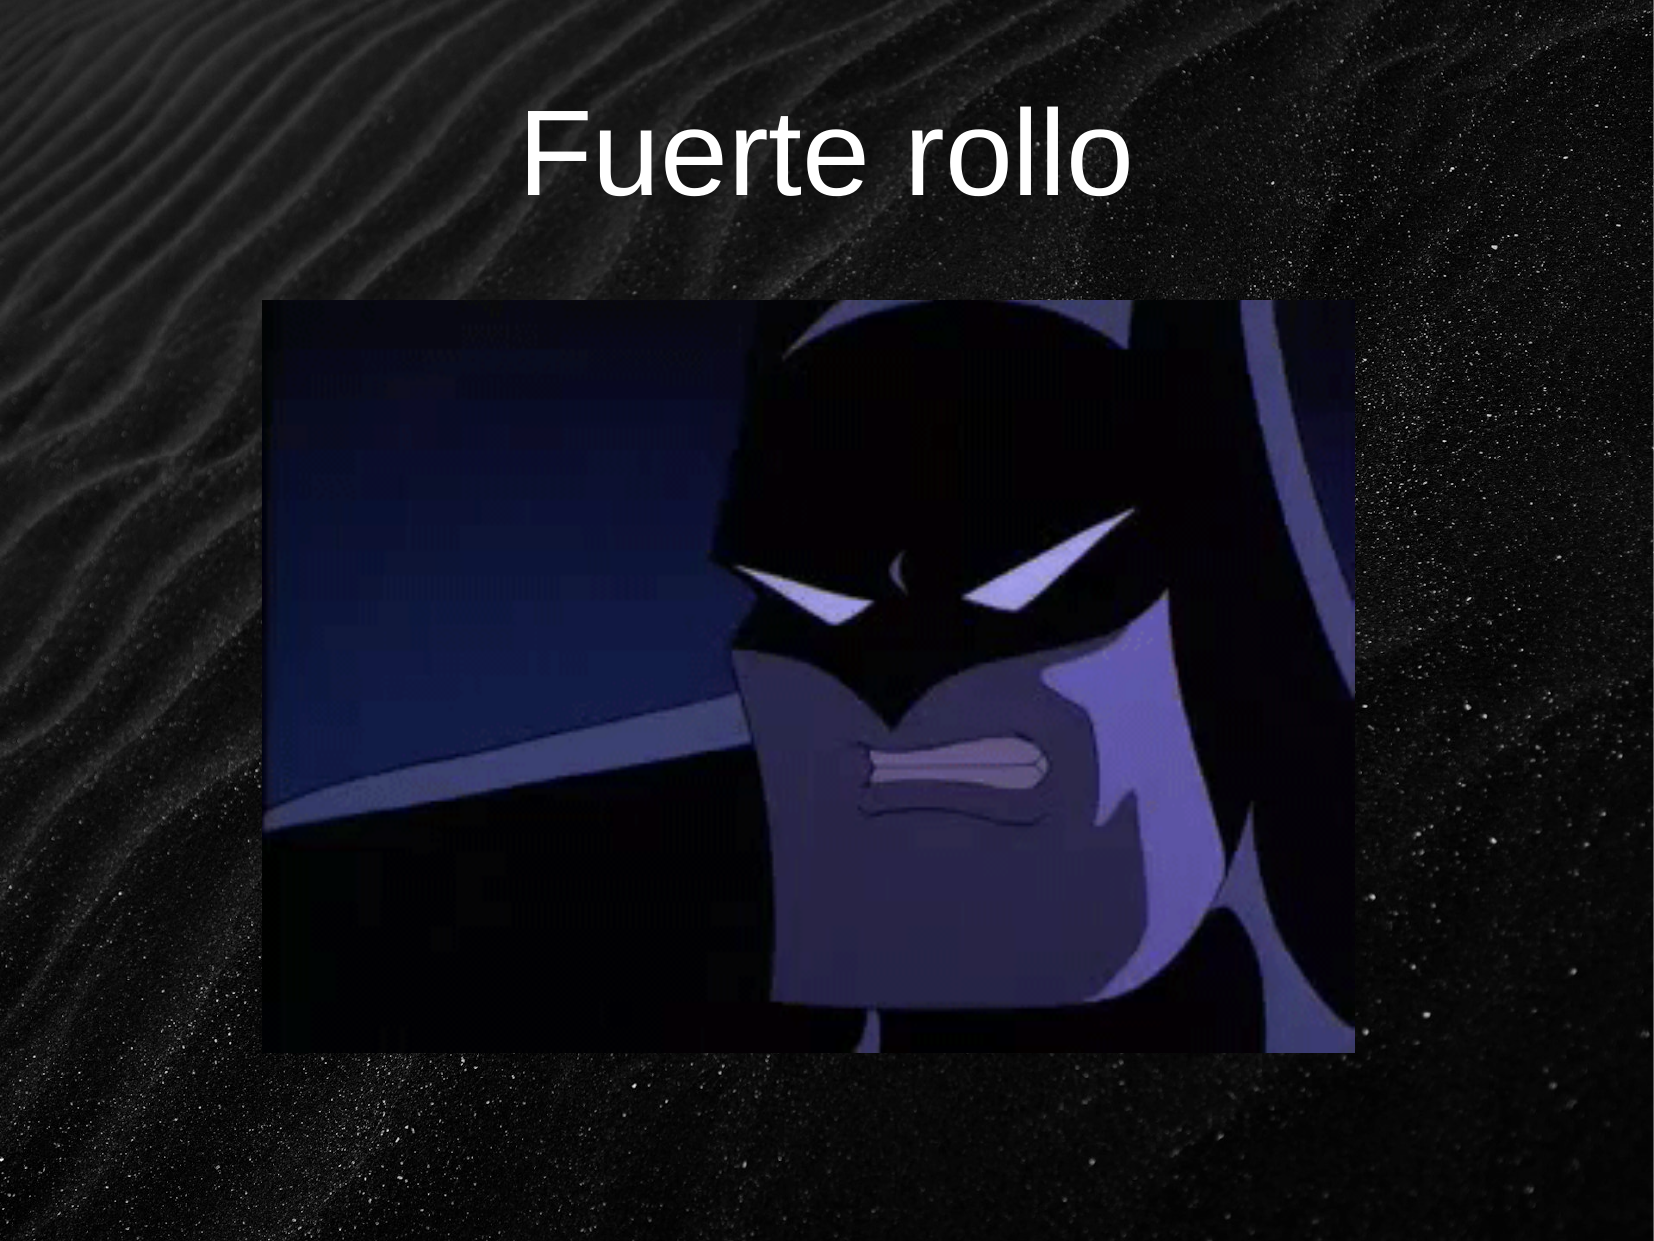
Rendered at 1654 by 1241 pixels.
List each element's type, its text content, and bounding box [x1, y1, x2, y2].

picture [0, 0, 1654, 1241]
title Fuerte rollo [82, 49, 1571, 257]
